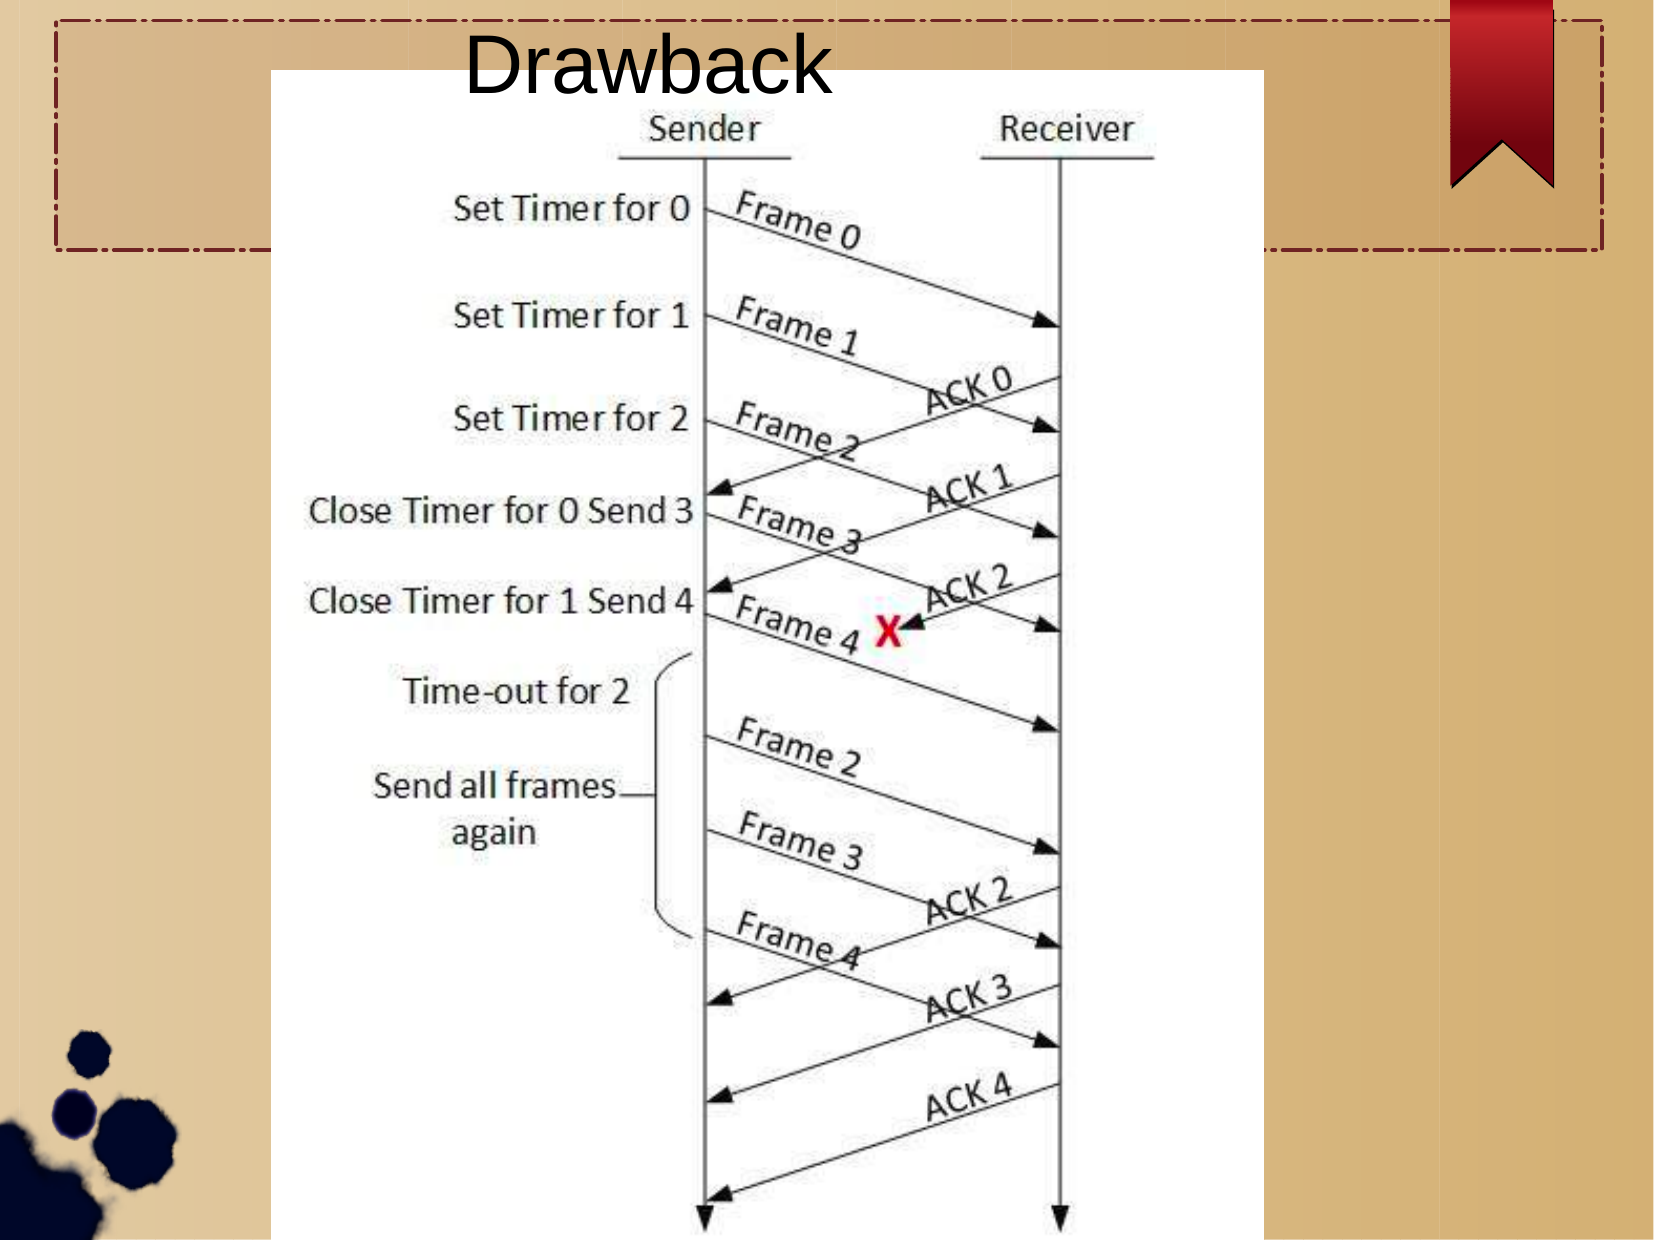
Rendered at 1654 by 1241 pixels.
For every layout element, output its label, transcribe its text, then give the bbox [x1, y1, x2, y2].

text_box Drawback [448, 11, 1252, 213]
picture [271, 70, 1264, 1241]
